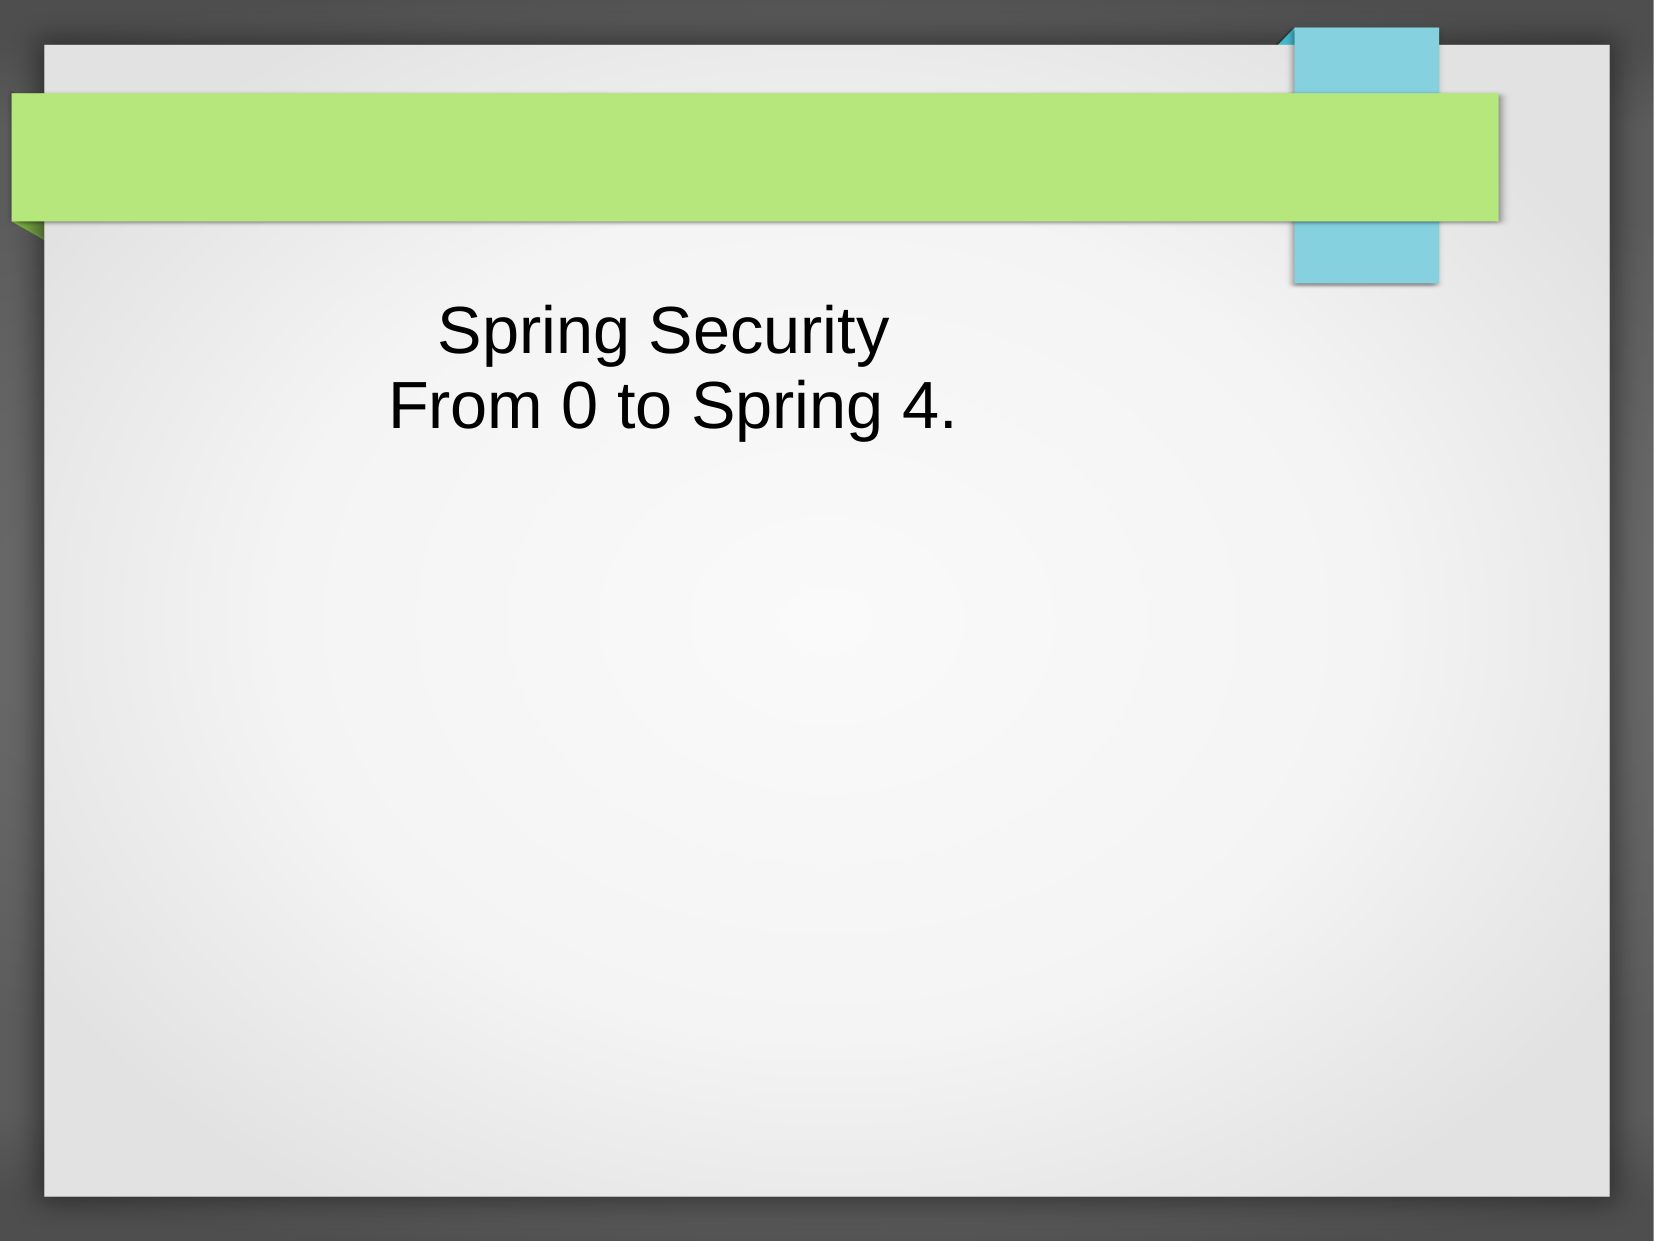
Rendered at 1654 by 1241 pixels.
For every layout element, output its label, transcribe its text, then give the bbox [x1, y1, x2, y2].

subtitle Spring Security From 0 to Spring 4. [82, 94, 1264, 643]
picture [0, 0, 1654, 1241]
